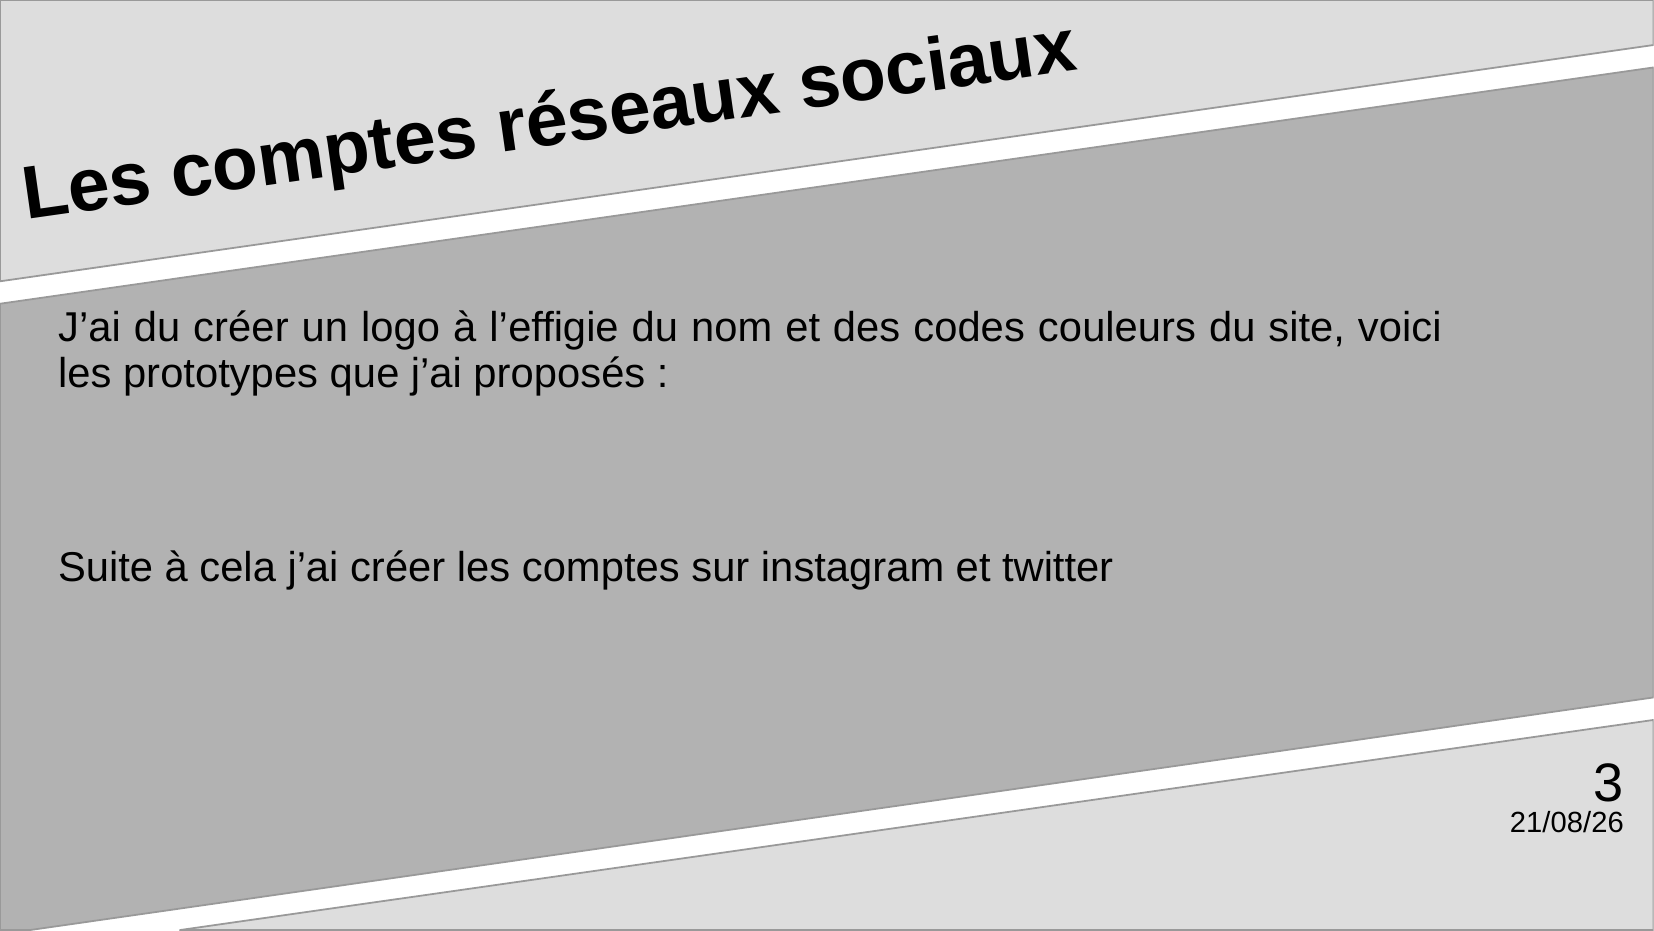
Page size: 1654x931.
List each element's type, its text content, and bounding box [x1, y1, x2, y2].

title Les comptes réseaux sociaux [11, 0, 1496, 272]
list J’ai du créer un logo à l’effigie du nom et des codes couleurs du site, voici les prototypes que j’ai proposés : Suite à cela j’ai créer les comptes sur instagram et twitter [0, 303, 1443, 844]
